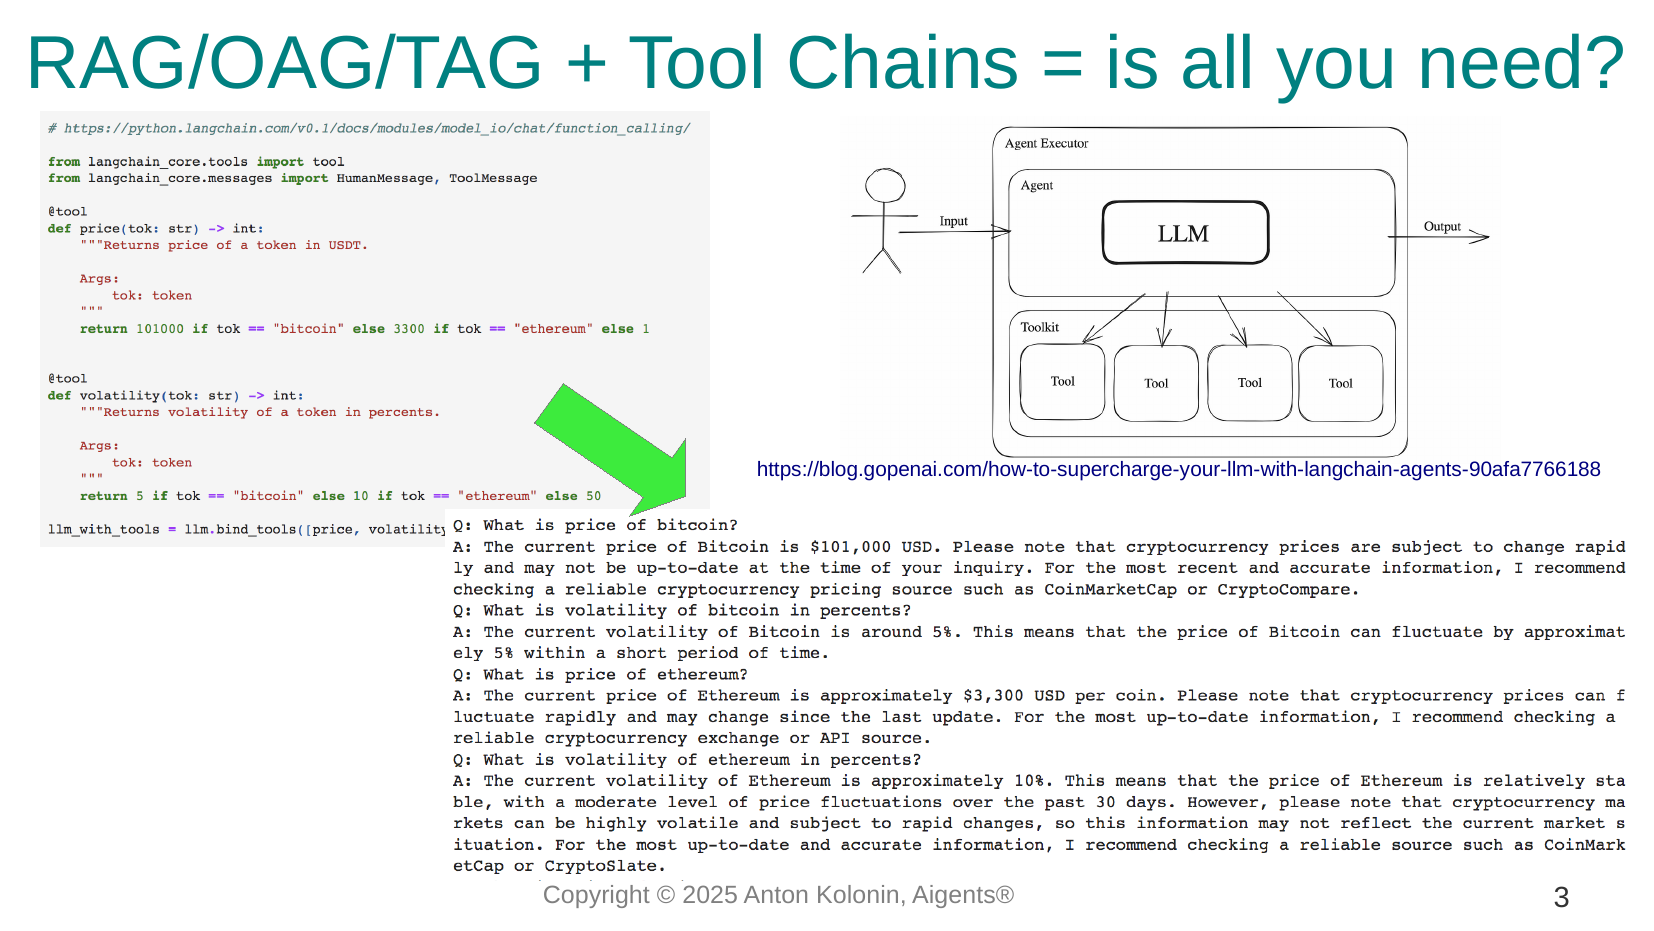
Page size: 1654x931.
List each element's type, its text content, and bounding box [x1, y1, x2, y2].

picture [840, 116, 1501, 450]
text_box [534, 383, 686, 517]
text_box https://blog.gopenai.com/how-to-supercharge-your-llm-with-langchain-agents-90afa7766188 [742, 450, 1617, 489]
text_box RAG/OAG/TAG + Tool Chains = is all you need? [0, 0, 1654, 128]
picture [40, 111, 1636, 881]
